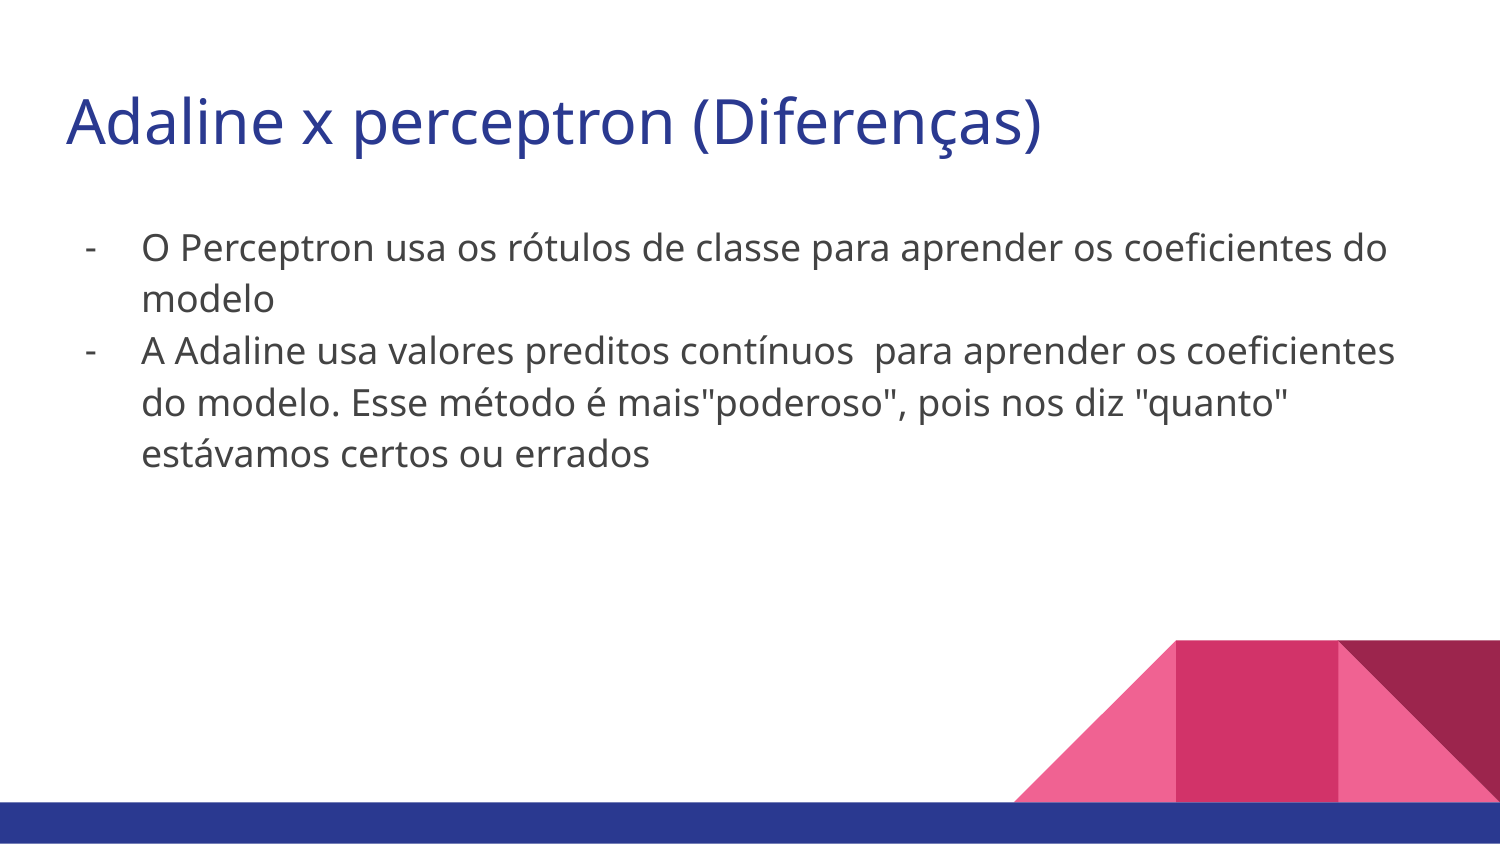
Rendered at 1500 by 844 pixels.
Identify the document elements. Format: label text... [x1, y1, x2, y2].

list O Perceptron usa os rótulos de classe para aprender os coeficientes do modelo A Adaline usa valores preditos contínuos para aprender os coeficientes do modelo. Esse método é mais"poderoso", pois nos diz "quanto" estávamos certos ou errados [51, 201, 1449, 750]
title Adaline x perceptron (Diferenças) [51, 67, 1449, 167]
